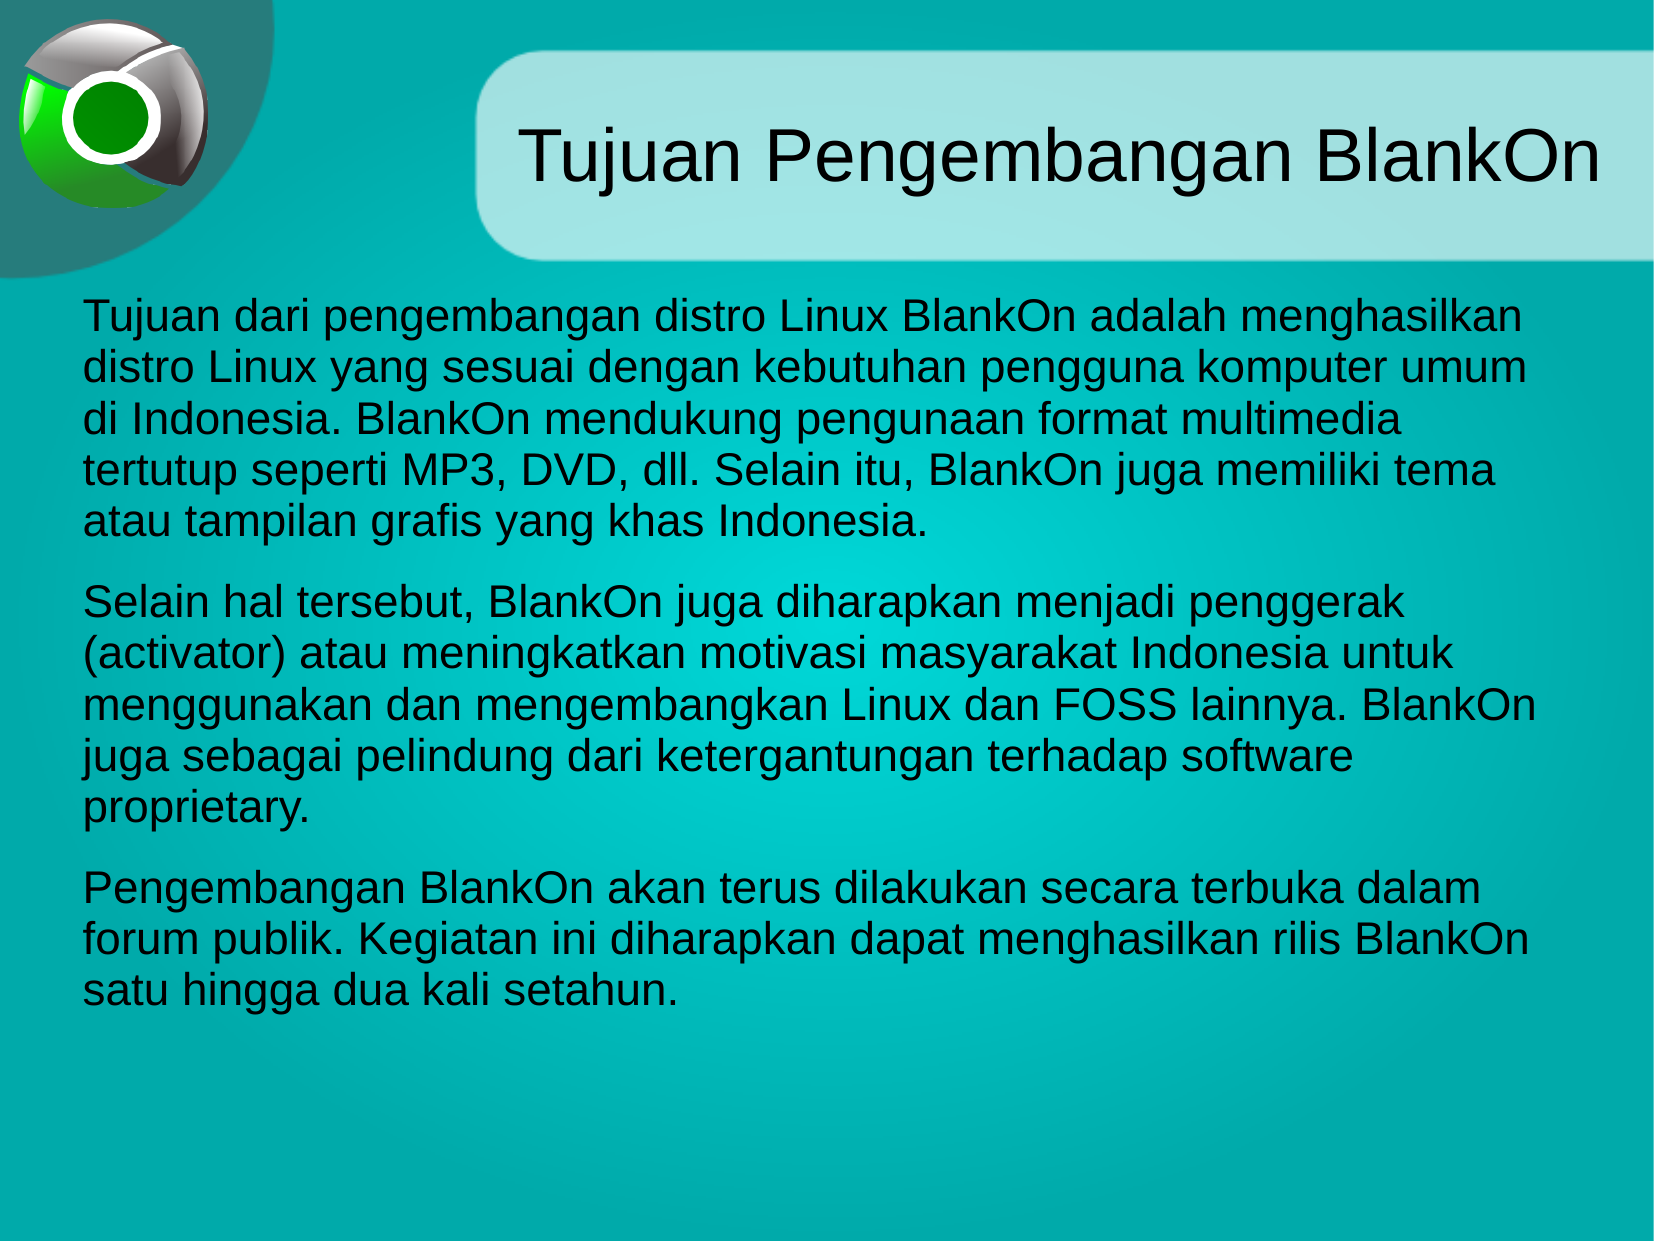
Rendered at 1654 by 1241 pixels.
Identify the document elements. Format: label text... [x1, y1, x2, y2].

picture [0, 0, 1654, 1241]
title Tujuan Pengembangan BlankOn [517, 108, 1625, 203]
list Tujuan dari pengembangan distro Linux BlankOn adalah menghasilkan distro Linux yang sesuai dengan kebutuhan pengguna komputer umum di Indonesia. BlankOn mendukung pengunaan format multimedia tertutup seperti MP3, DVD, dll. Selain itu, BlankOn juga memiliki tema atau tampilan grafis yang khas Indonesia. Selain hal tersebut, BlankOn juga diharapkan menjadi penggerak (activator) atau meningkatkan motivasi masyarakat Indonesia untuk menggunakan dan mengembangkan Linux dan FOSS lainnya. BlankOn juga sebagai pelindung dari ketergantungan terhadap software proprietary. Pengembangan BlankOn akan terus dilakukan secara terbuka dalam forum publik. Kegiatan ini diharapkan dapat menghasilkan rilis BlankOn satu hingga dua kali setahun. [82, 290, 1571, 1109]
